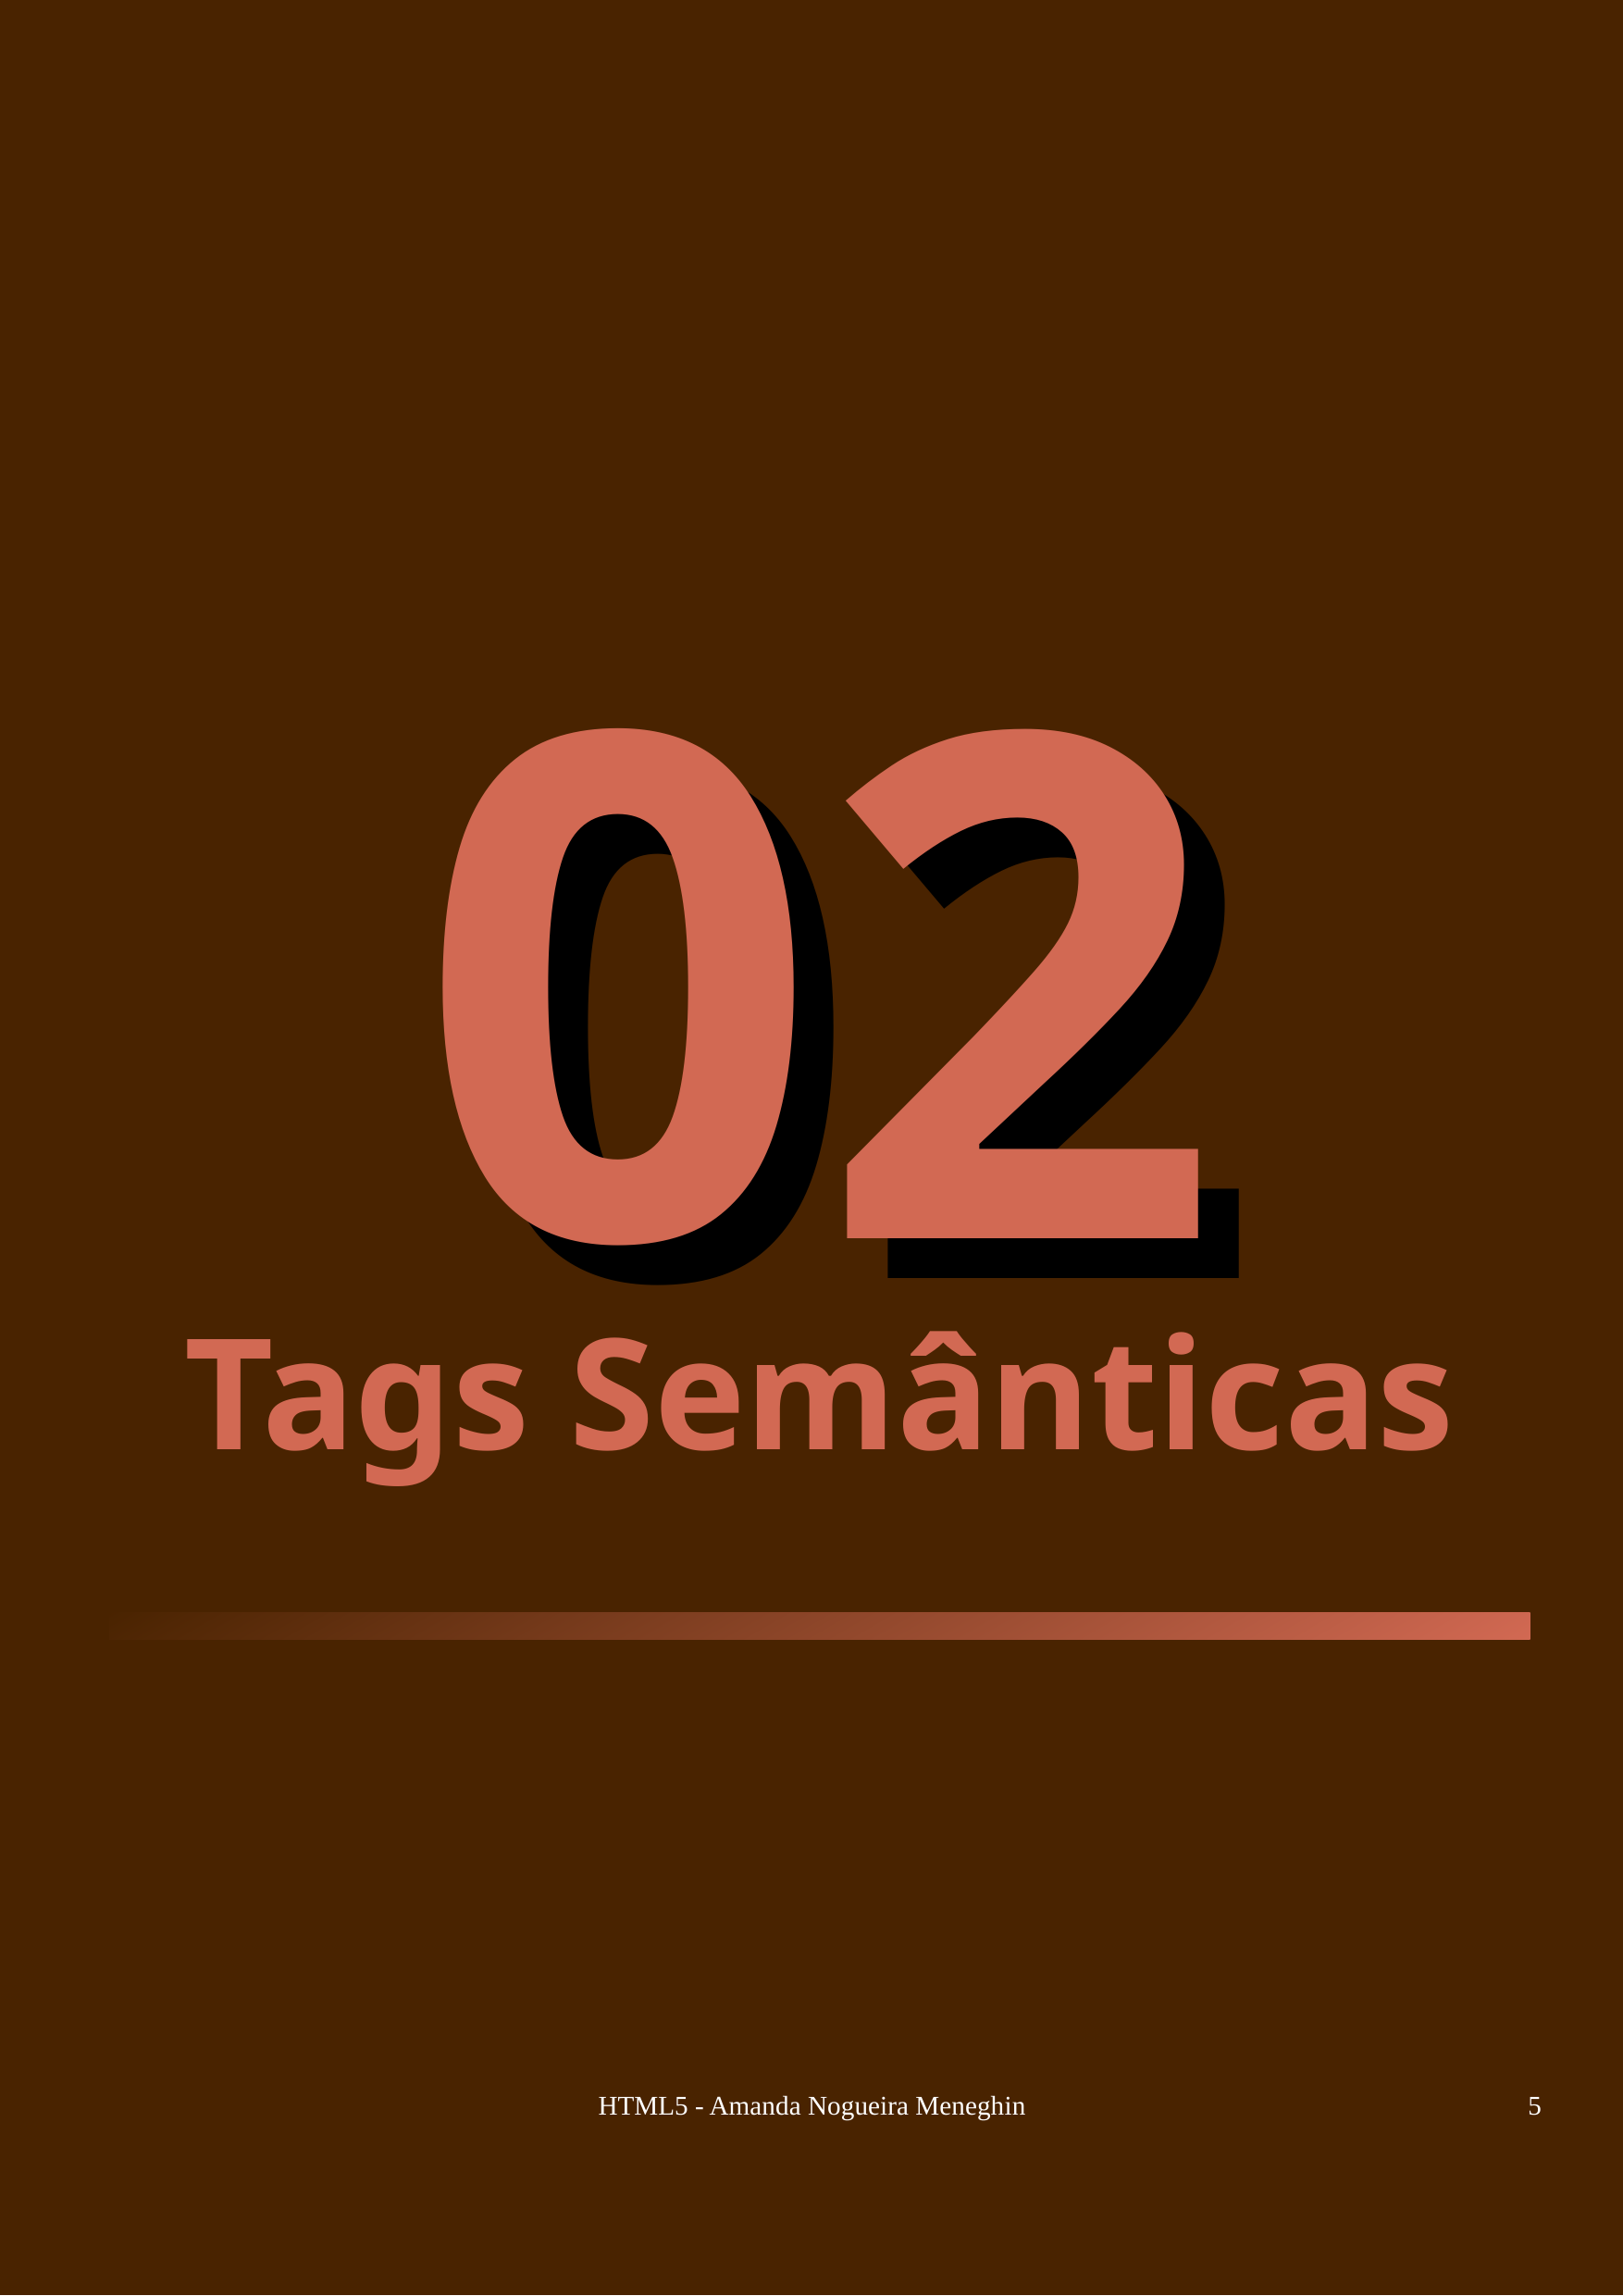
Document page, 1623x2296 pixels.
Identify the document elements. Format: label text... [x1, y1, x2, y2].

text_box 02 [164, 546, 1476, 1385]
text_box [109, 1612, 1530, 1640]
text_box Tags Semânticas [109, 1229, 1530, 1551]
